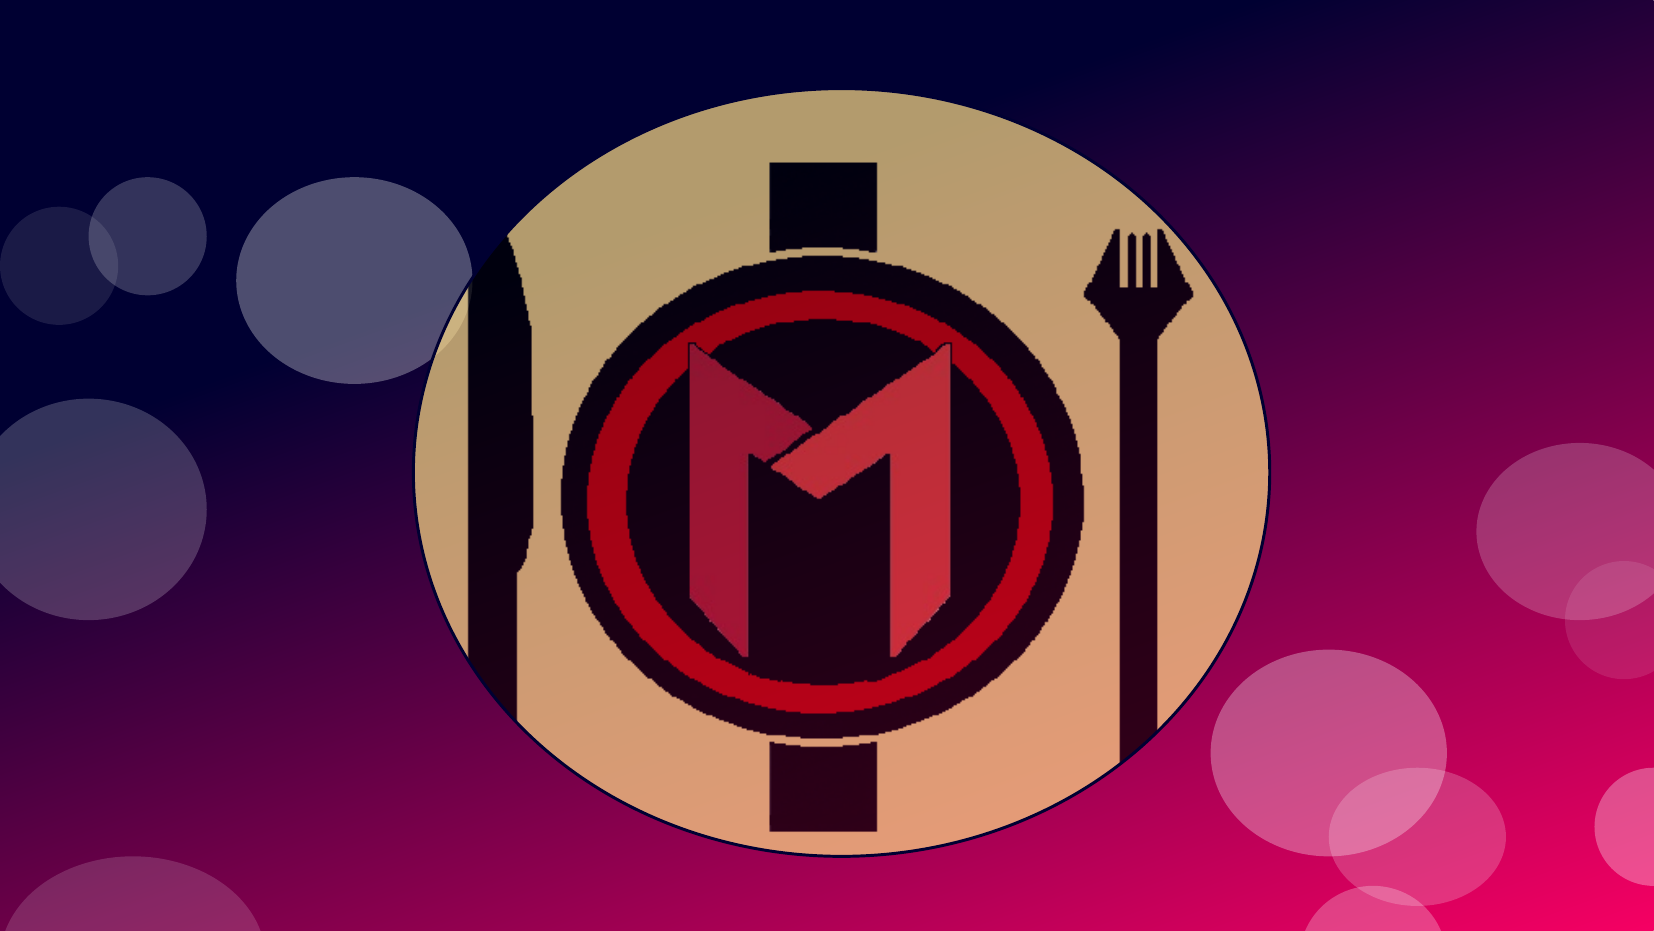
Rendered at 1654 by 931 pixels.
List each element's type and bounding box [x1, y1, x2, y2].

text_box [413, 88, 1270, 857]
